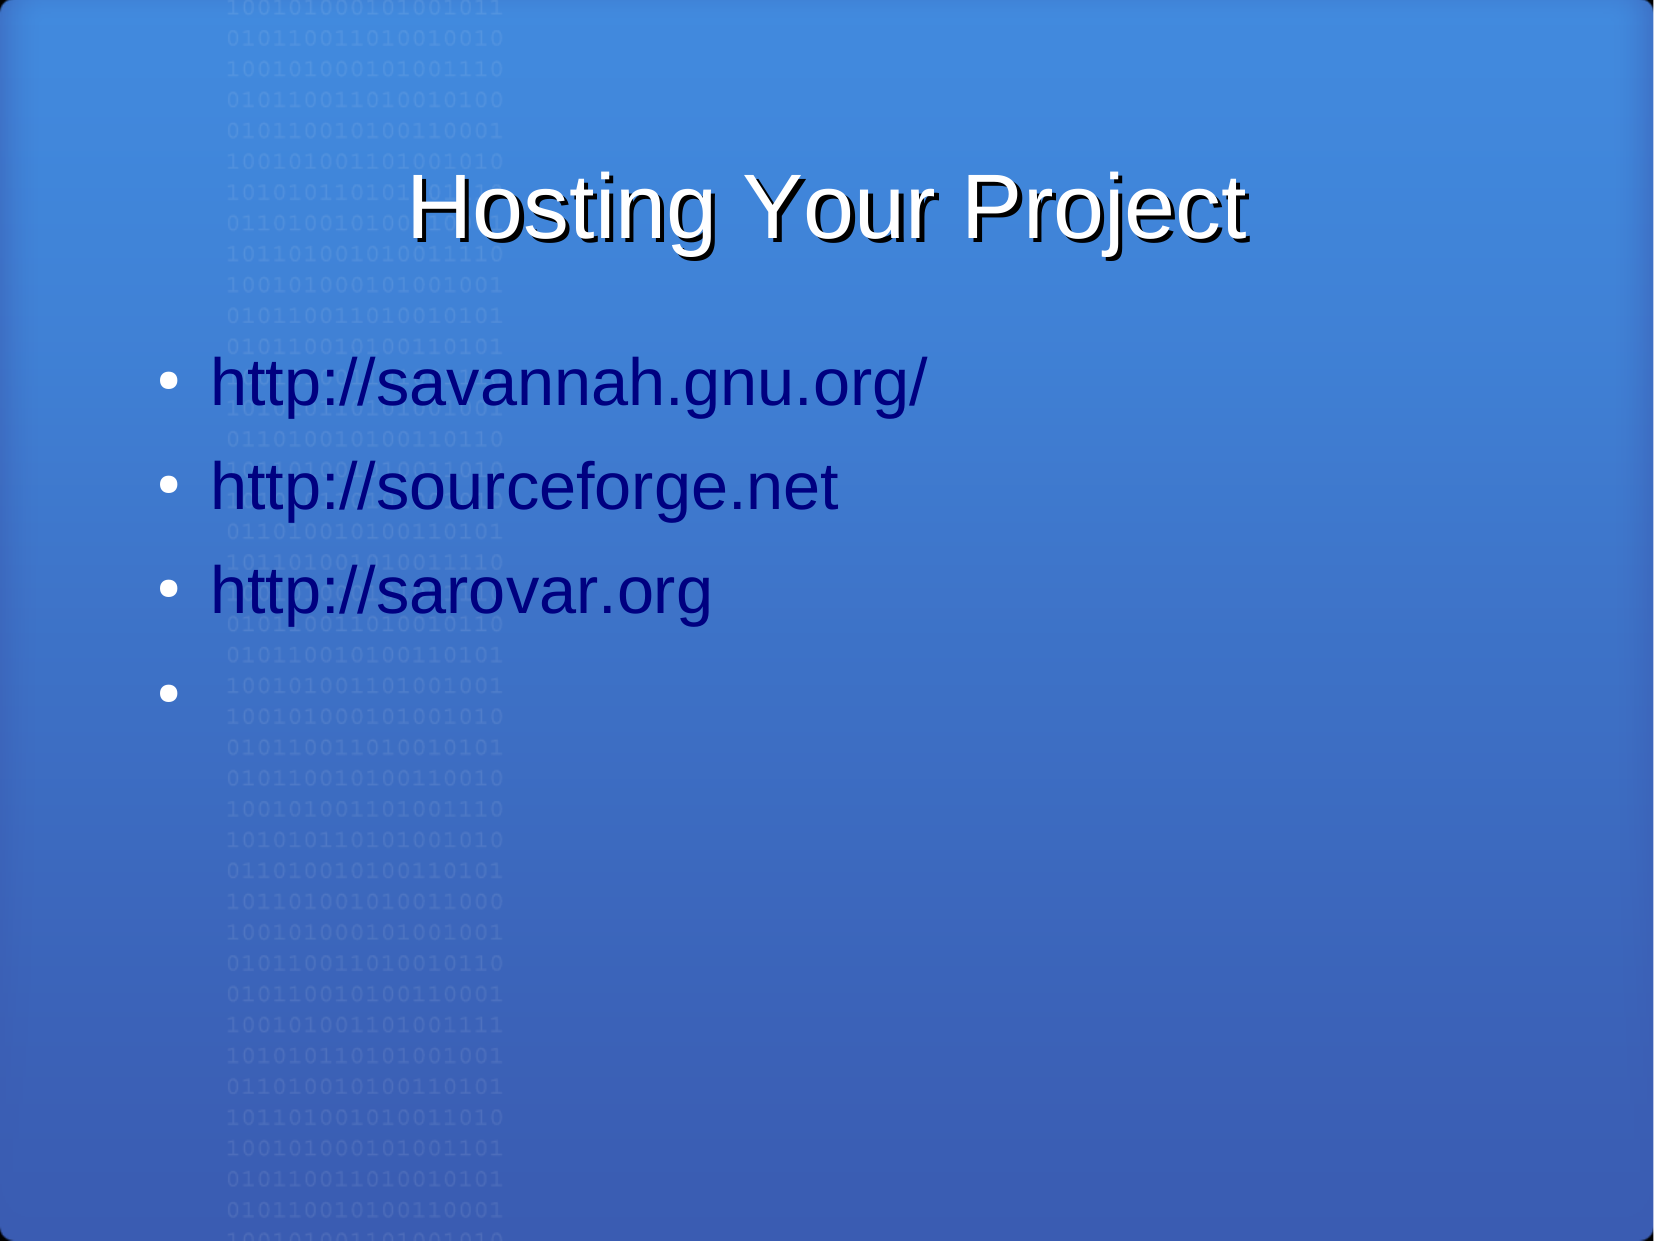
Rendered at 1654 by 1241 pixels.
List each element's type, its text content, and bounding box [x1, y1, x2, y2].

list http://savannah.gnu.org/ http://sourceforge.net http://sarovar.org [121, 344, 1534, 1127]
title Hosting Your Project [121, 102, 1534, 311]
picture [0, 0, 1654, 1241]
